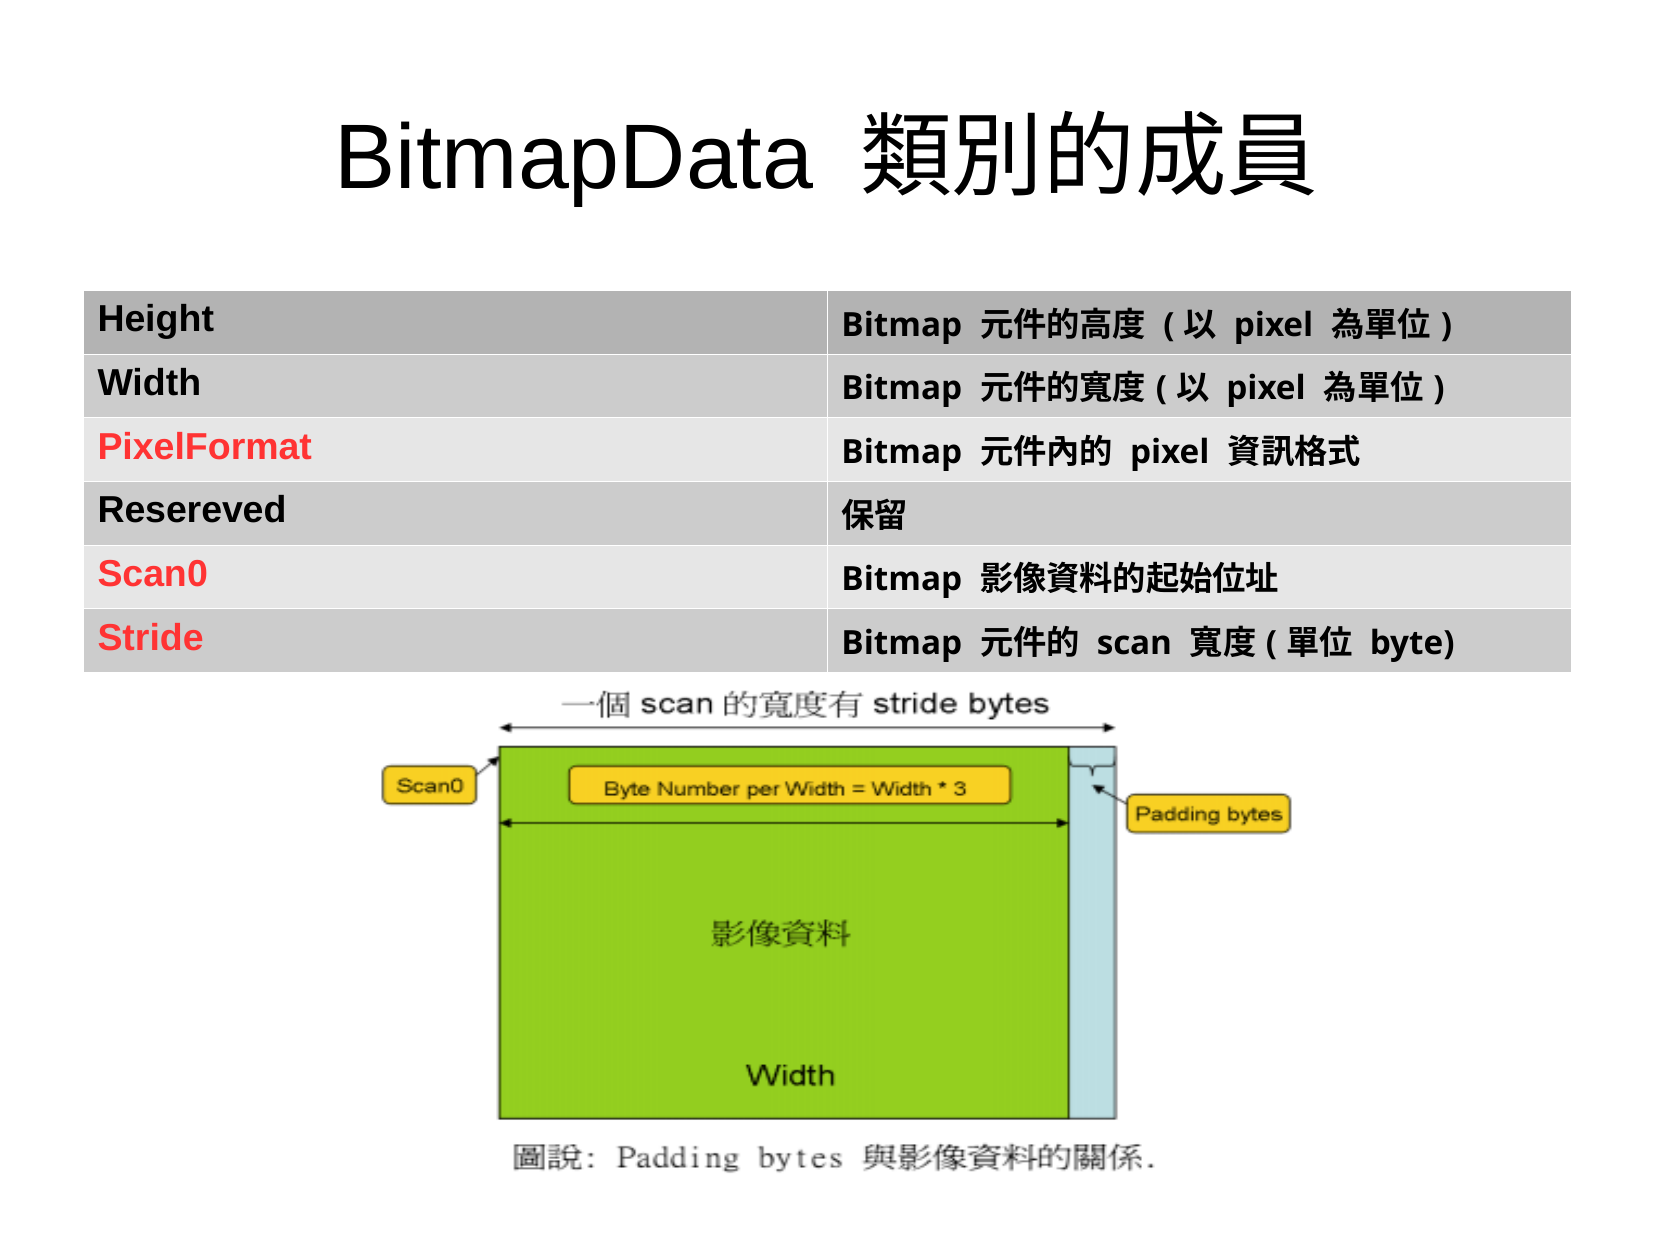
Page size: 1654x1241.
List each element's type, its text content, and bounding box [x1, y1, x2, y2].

table_cell Bitmap 元件的 scan 寬度(單位 byte) [828, 609, 1571, 672]
table_cell Bitmap 影像資料的起始位址 [828, 546, 1571, 608]
table_cell Bitmap 元件內的 pixel 資訊格式 [828, 418, 1571, 481]
table_cell 保留 [828, 482, 1571, 545]
table_header Height [84, 291, 827, 354]
title BitmapData 類別的成員 [82, 49, 1571, 257]
table_cell PixelFormat [84, 418, 827, 481]
table_cell Scan0 [84, 546, 827, 608]
picture [354, 679, 1359, 1182]
table_cell Stride [84, 609, 827, 672]
table_cell Width [84, 355, 827, 417]
table_cell Bitmap 元件的寬度(以 pixel 為單位) [828, 355, 1571, 417]
table_cell Resereved [84, 482, 827, 545]
table_header Bitmap 元件的高度 (以 pixel 為單位) [828, 291, 1571, 354]
